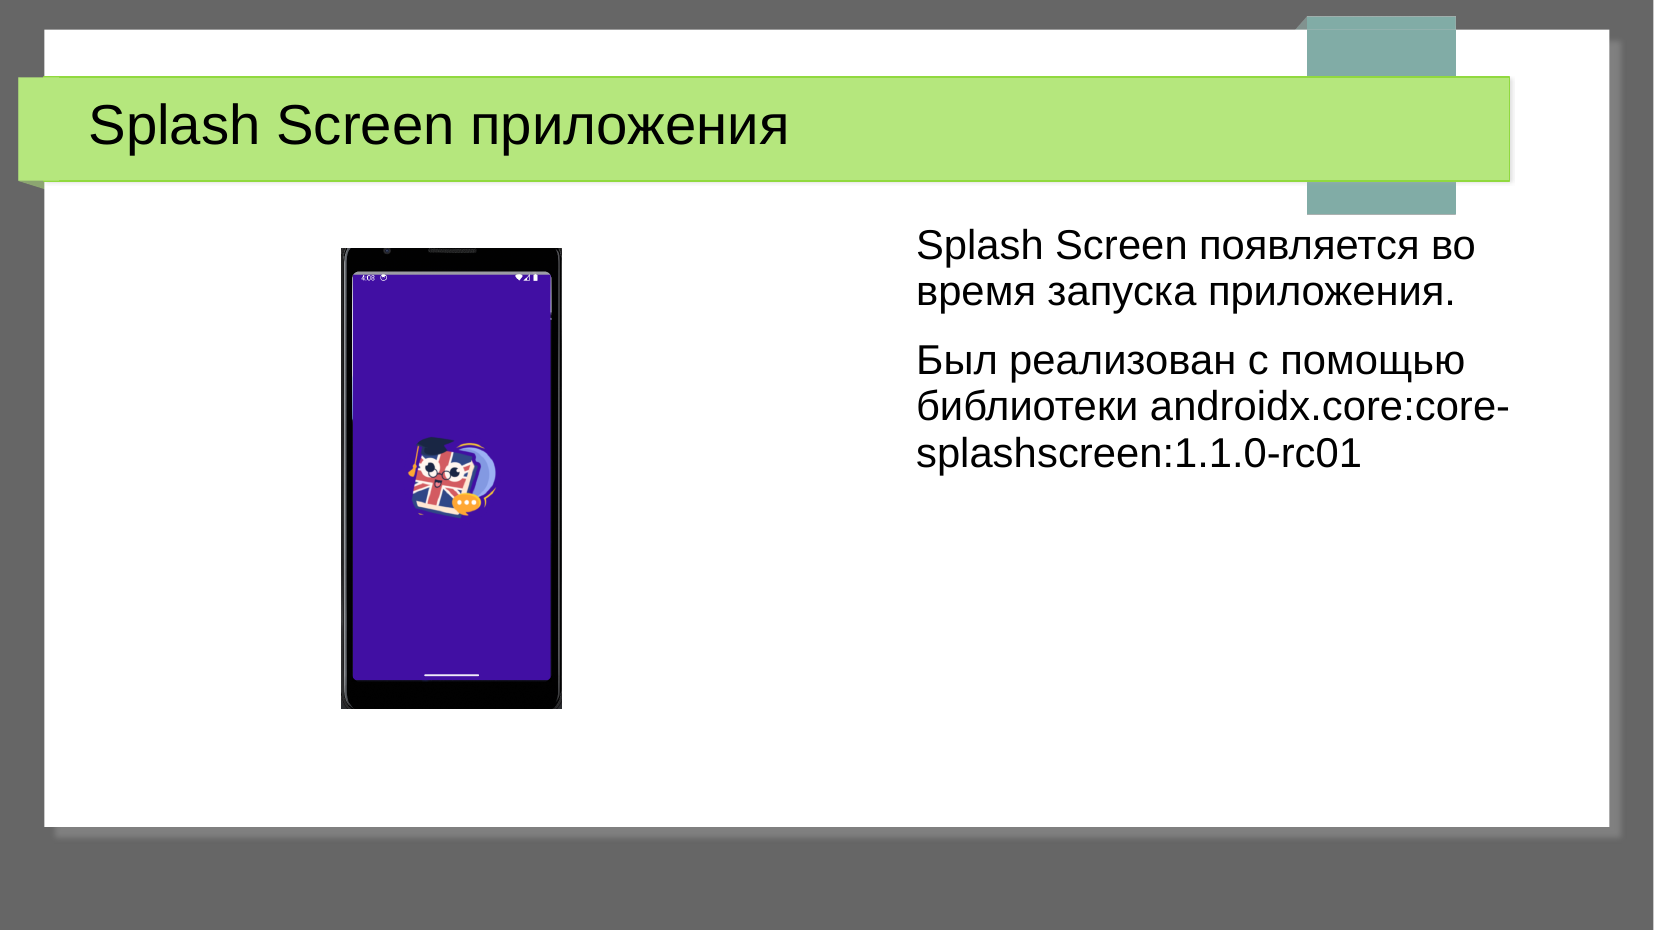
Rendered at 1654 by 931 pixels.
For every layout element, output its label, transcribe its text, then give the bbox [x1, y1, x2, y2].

list Splash Screen появляется во время запуска приложения. Был реализован с помощью библиотеки androidx.core:core-splashscreen:1.1.0-rc01 [845, 221, 1566, 813]
title Splash Screen приложения [88, 73, 1506, 178]
picture [341, 248, 562, 709]
